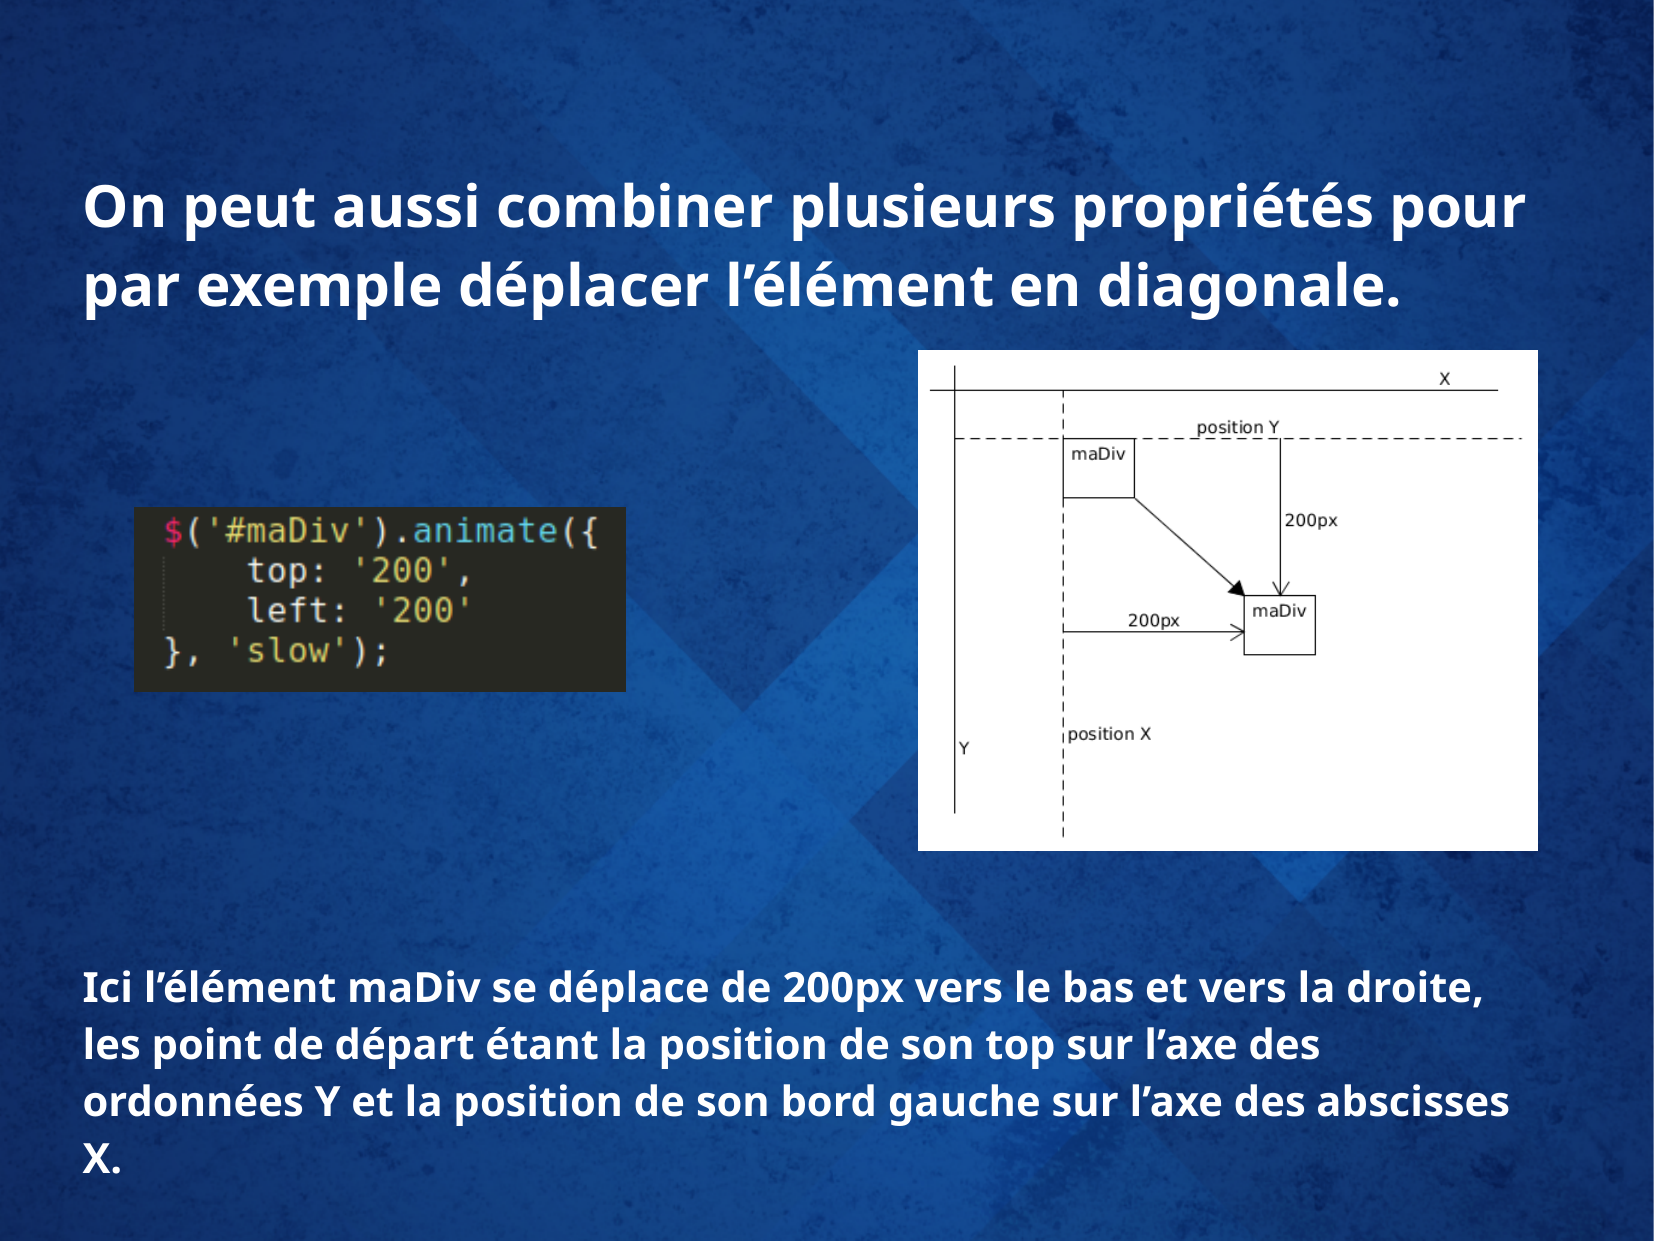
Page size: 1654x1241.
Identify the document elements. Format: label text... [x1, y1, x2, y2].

subtitle On peut aussi combiner plusieurs propriétés pour par exemple déplacer l’élément en diagonale. Ici l’élément maDiv se déplace de 200px vers le bas et vers la droite, les point de départ étant la position de son top sur l’axe des ordonnées Y et la position de son bord gauche sur l’axe des abscisses X. [82, 165, 1538, 1148]
picture [0, 0, 1654, 1241]
